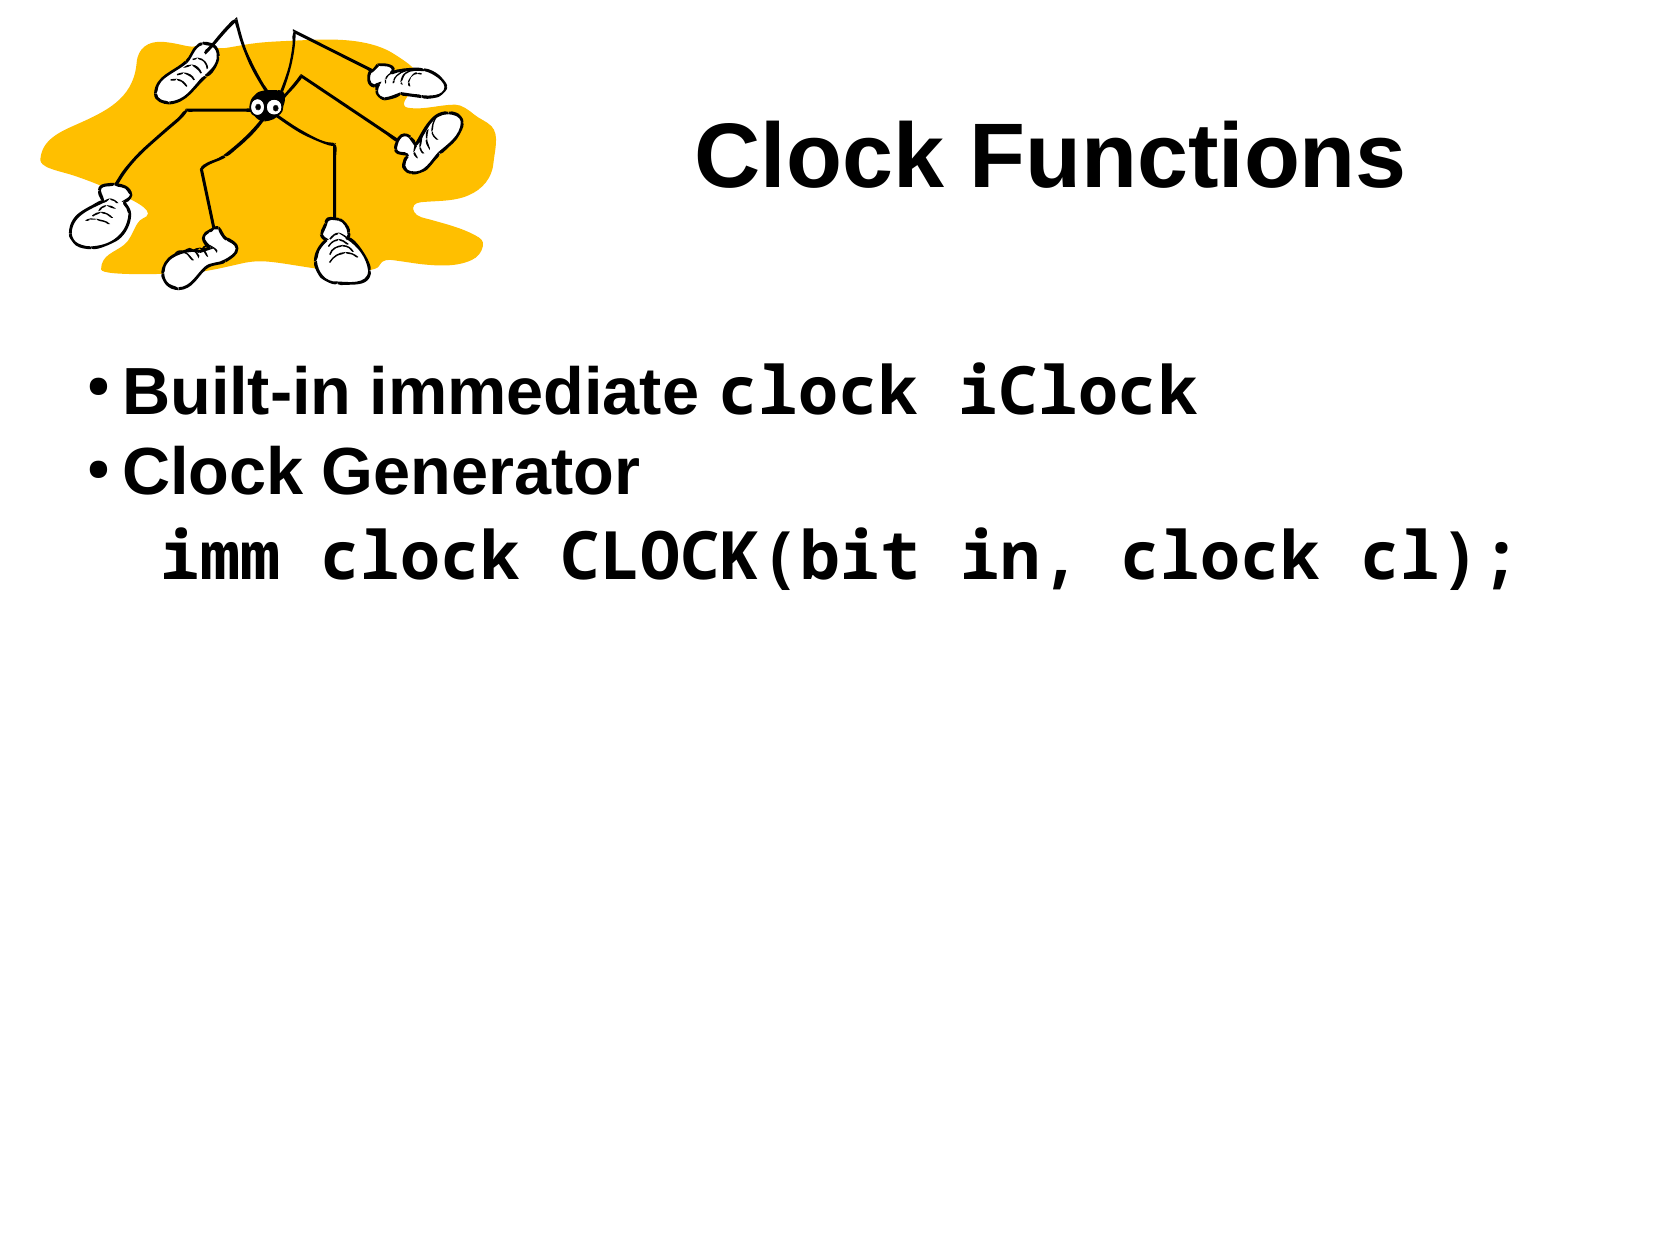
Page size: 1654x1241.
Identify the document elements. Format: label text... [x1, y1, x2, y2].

subtitle Built-in immediate clock iClock Clock Generator imm clock CLOCK(bit in, clock cl); [86, 331, 1575, 1173]
title Clock Functions [531, 49, 1571, 331]
picture [40, 17, 497, 291]
